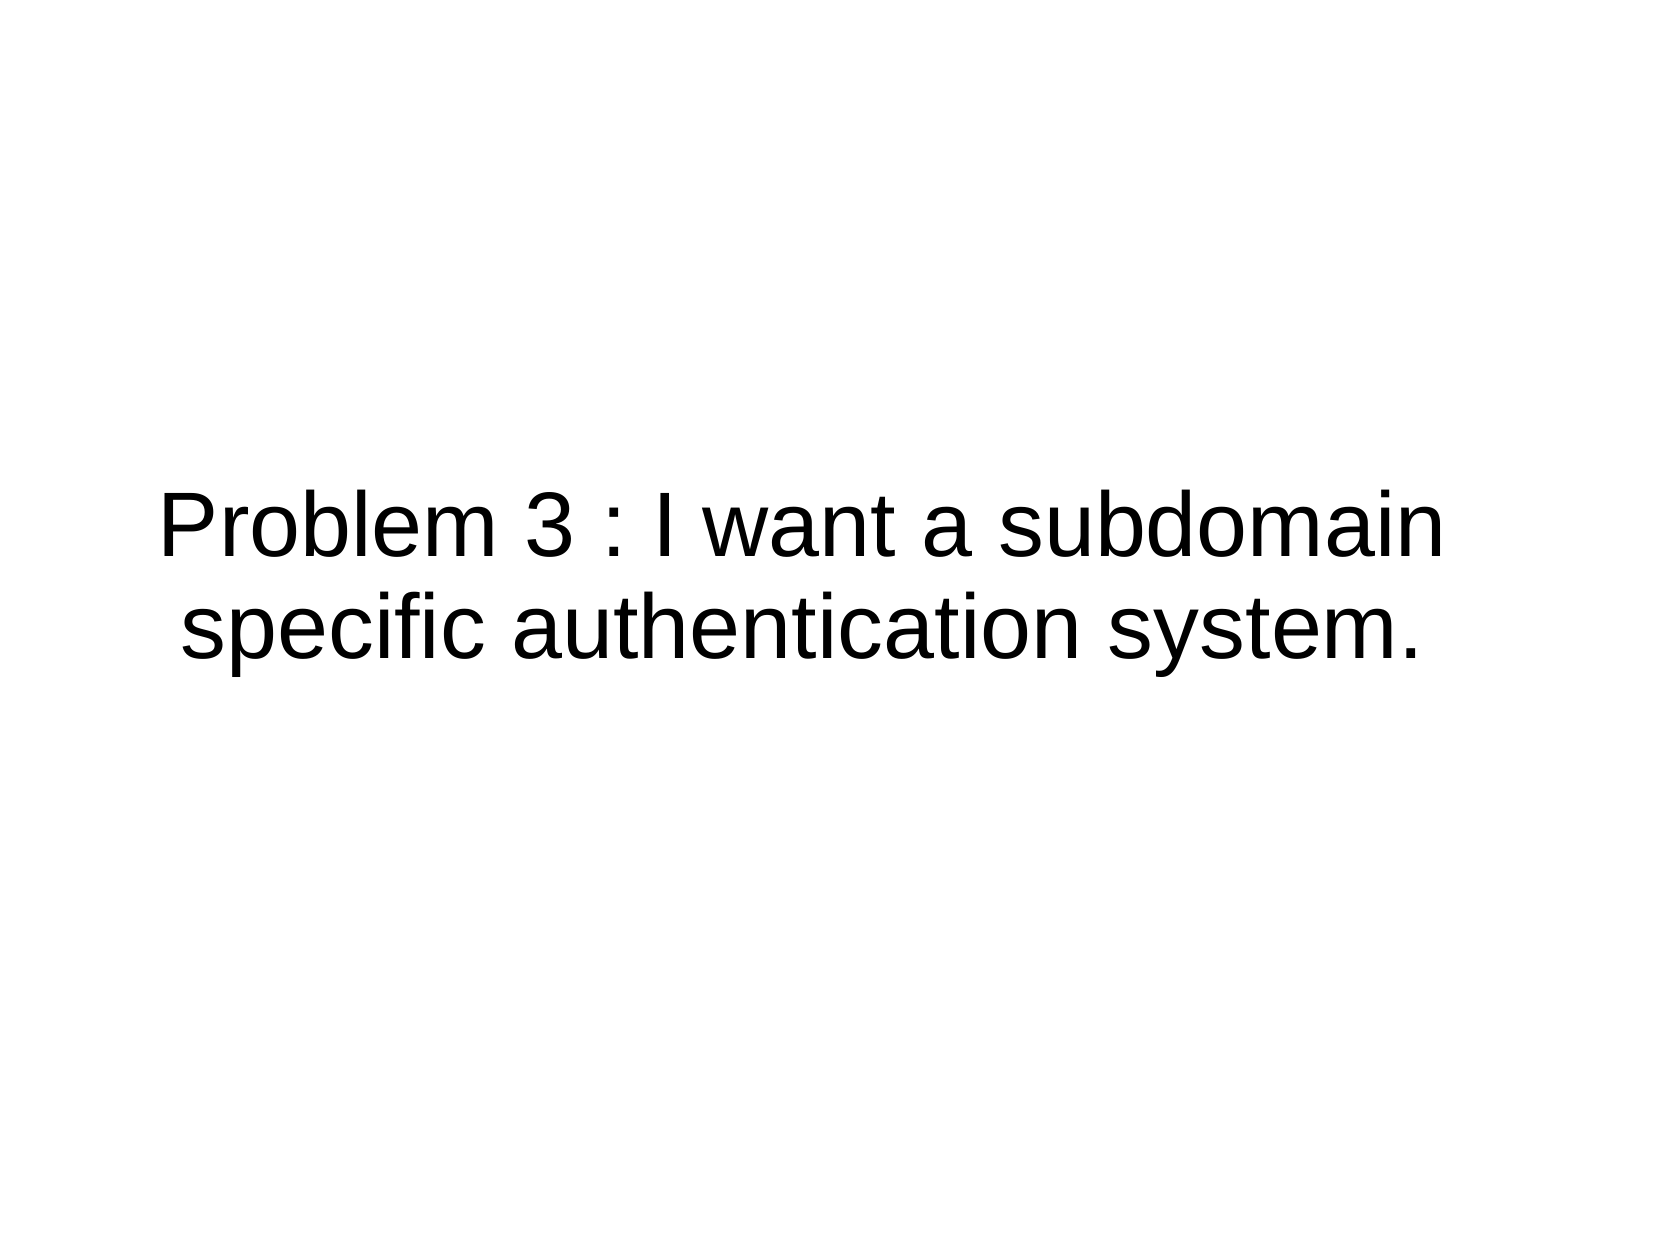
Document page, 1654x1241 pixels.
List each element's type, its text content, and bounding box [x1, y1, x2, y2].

title Problem 3 : I want a subdomain specific authentication system. [59, 472, 1548, 680]
